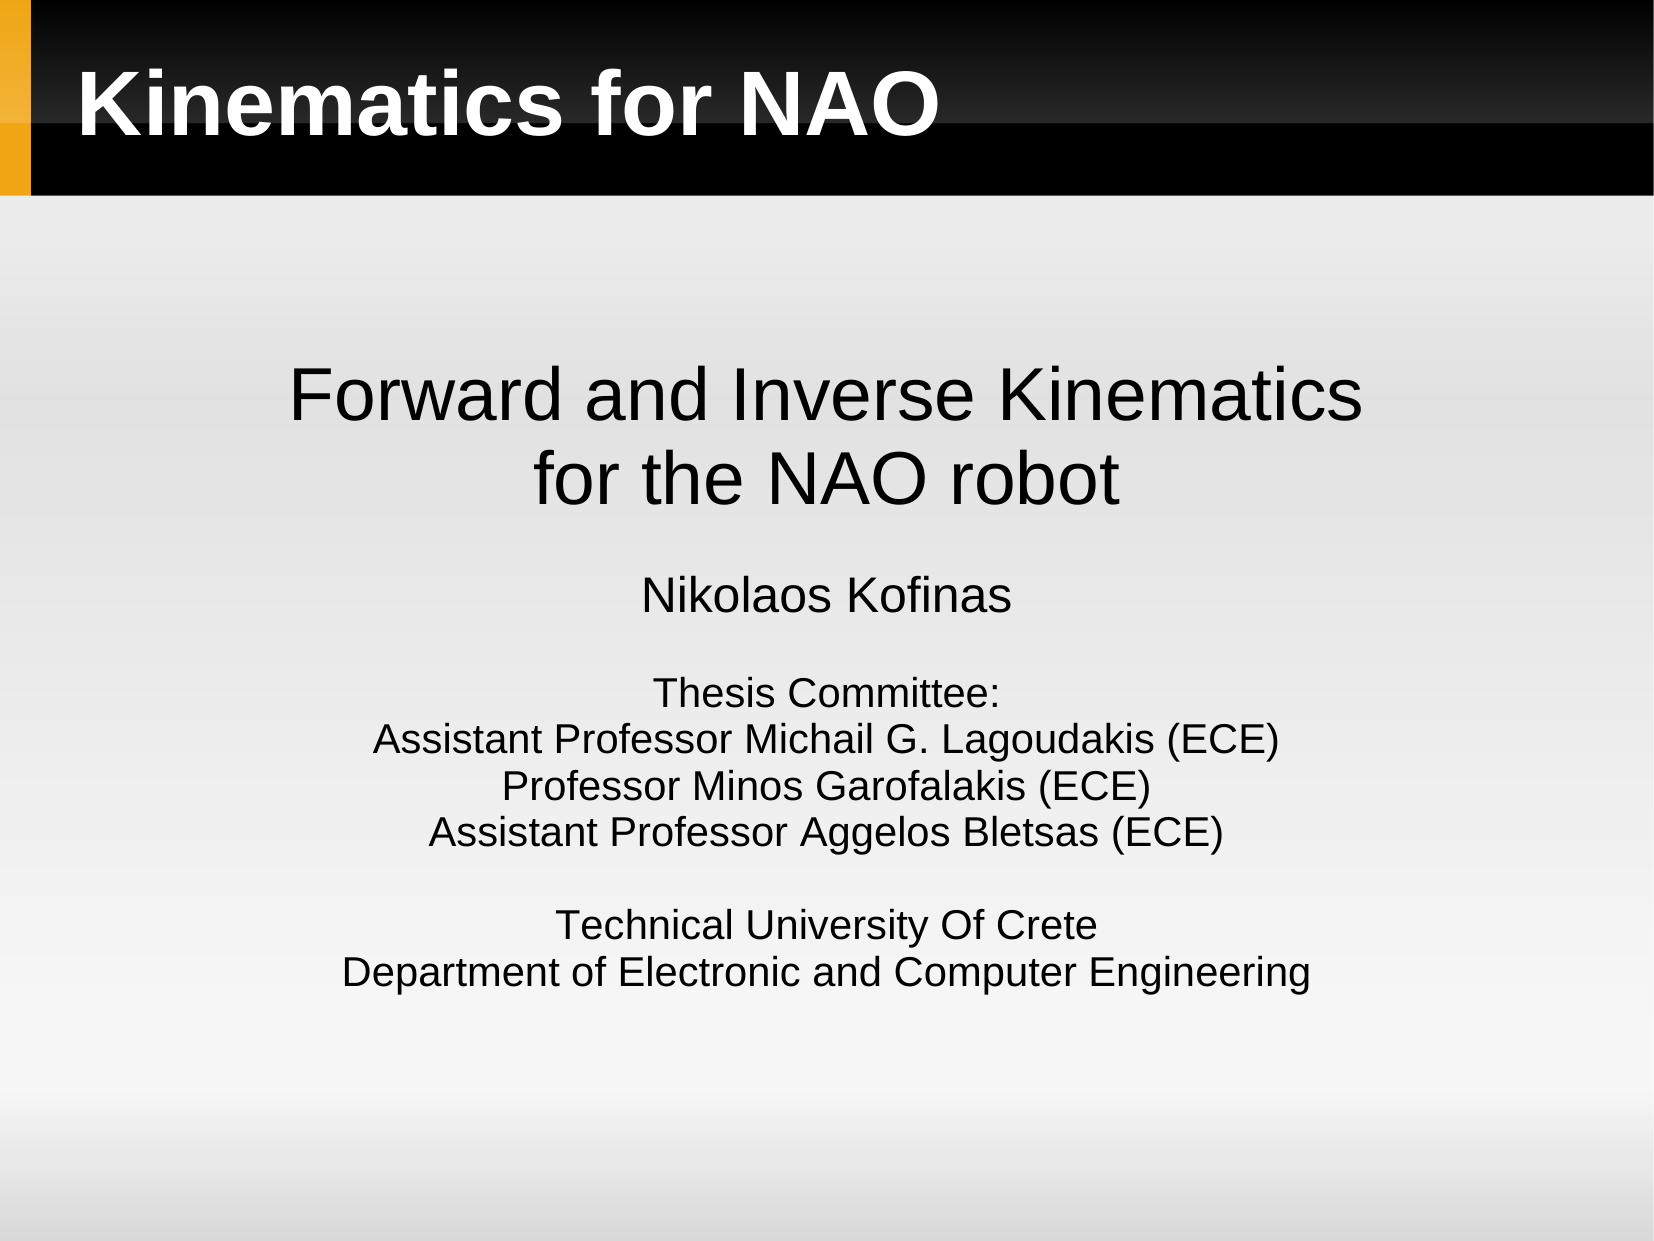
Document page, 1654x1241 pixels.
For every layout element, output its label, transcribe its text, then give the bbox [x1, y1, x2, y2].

subtitle Forward and Inverse Kinematics for the NAO robot Nikolaos Kofinas Thesis Committee: Assistant Professor Michail G. Lagoudakis (ECE) Professor Minos Garofalakis (ECE) Assistant Professor Aggelos Bletsas (ECE) Technical University Of Crete Department of Electronic and Computer Engineering [82, 290, 1571, 1109]
title Kinematics for NAO [76, 0, 1565, 208]
picture [0, 0, 1654, 1241]
